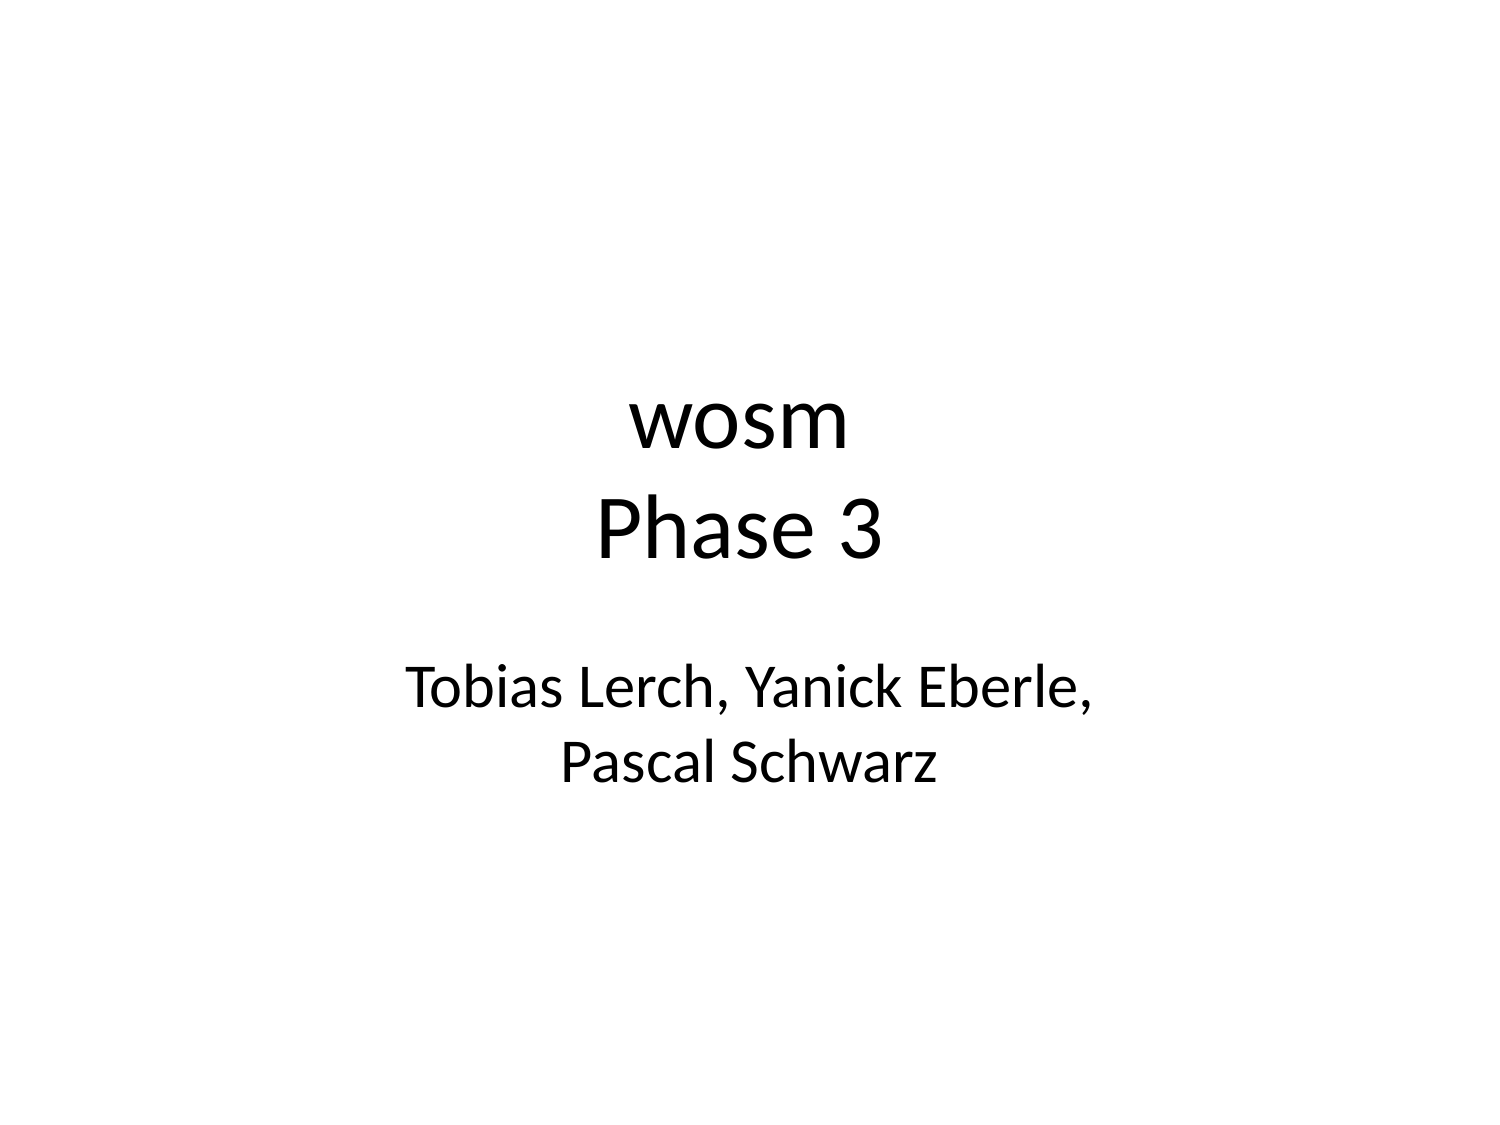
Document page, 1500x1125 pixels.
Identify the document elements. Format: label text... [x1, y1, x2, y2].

subtitle Tobias Lerch, Yanick Eberle, Pascal Schwarz [225, 637, 1275, 925]
title wosm Phase 3 [112, 349, 1388, 591]
